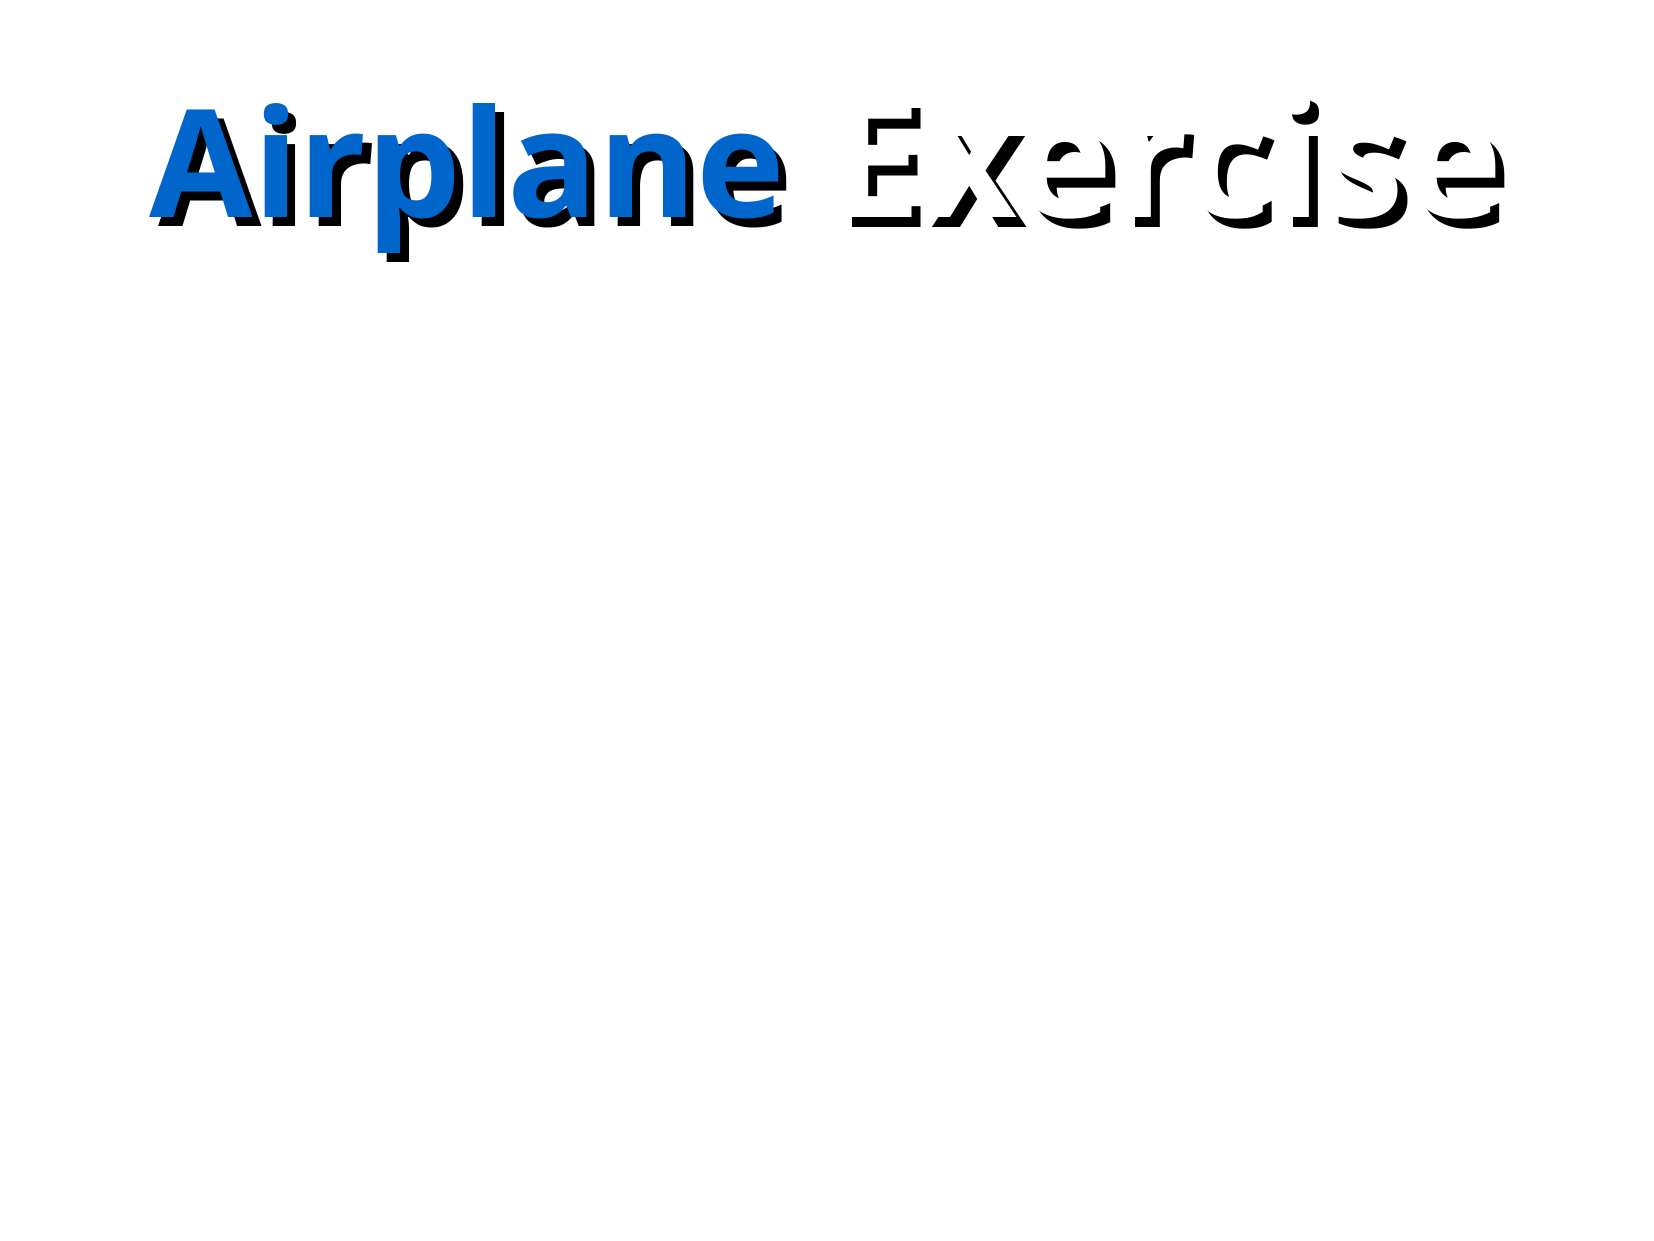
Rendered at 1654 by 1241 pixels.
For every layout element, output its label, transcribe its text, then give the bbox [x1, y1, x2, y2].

title Airplane Exercise [82, 49, 1571, 257]
